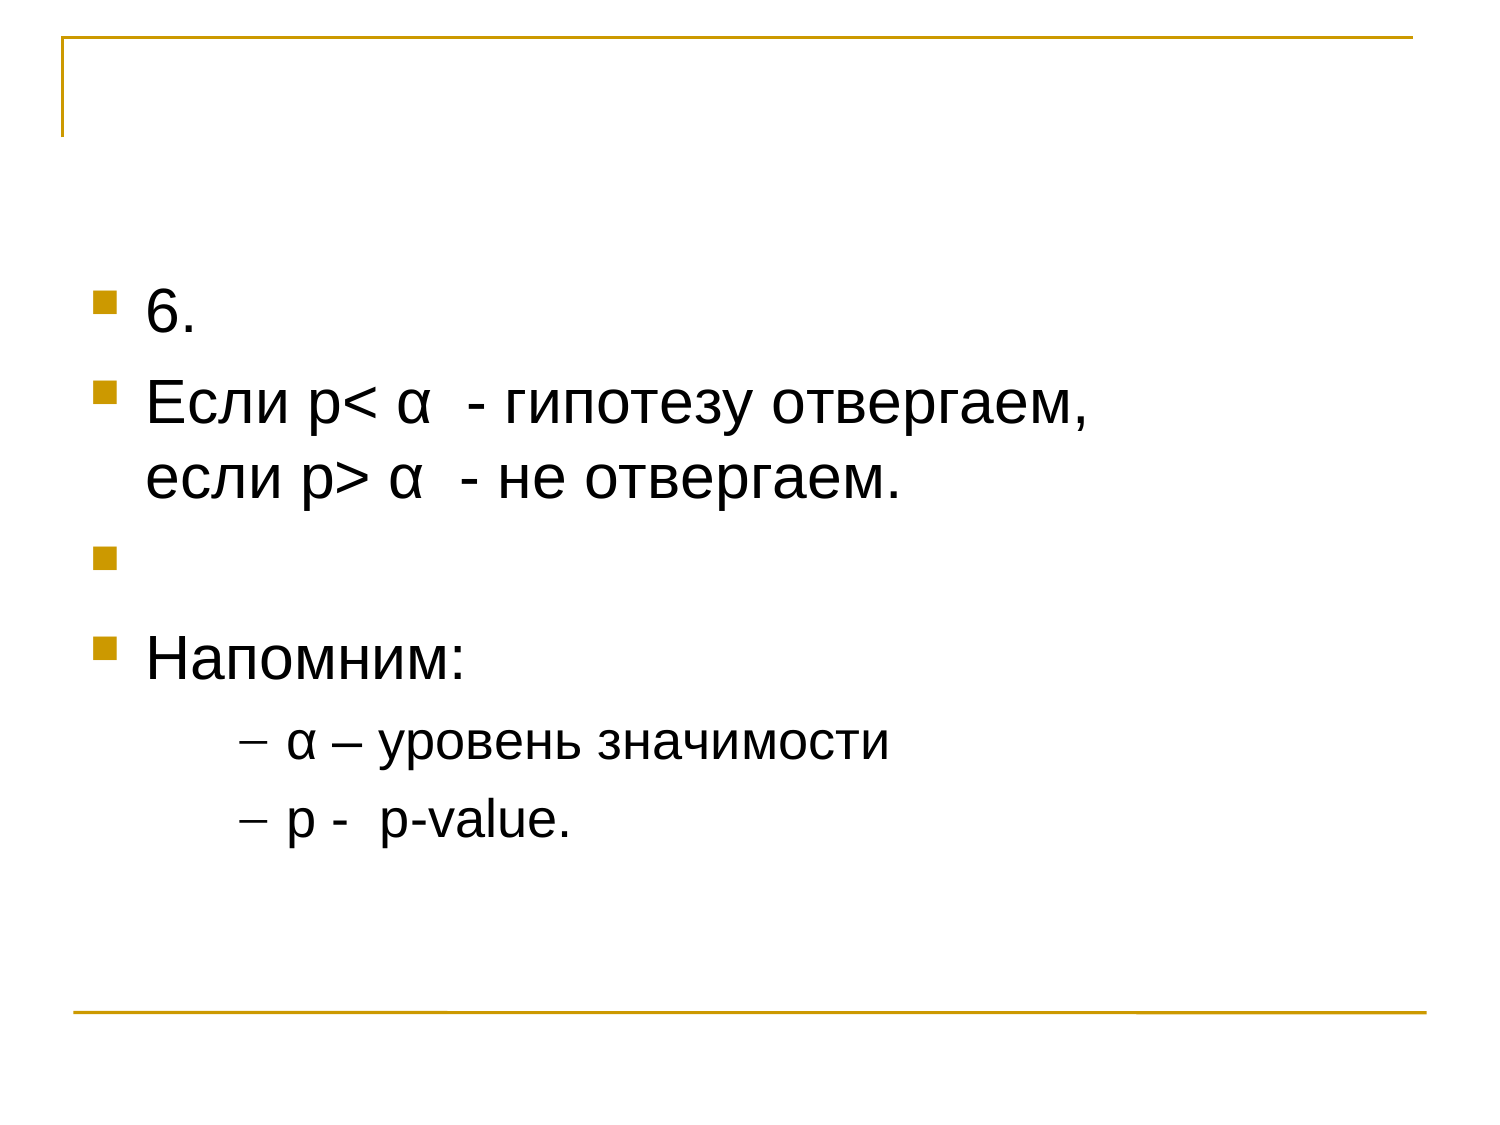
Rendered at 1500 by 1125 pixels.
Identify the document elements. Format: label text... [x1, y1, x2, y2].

list 6. Если p< α - гипотезу отвергаем, если p> α - не отвергаем. Напомним: α – уровень значимости p - p-value. [75, 262, 1426, 1006]
